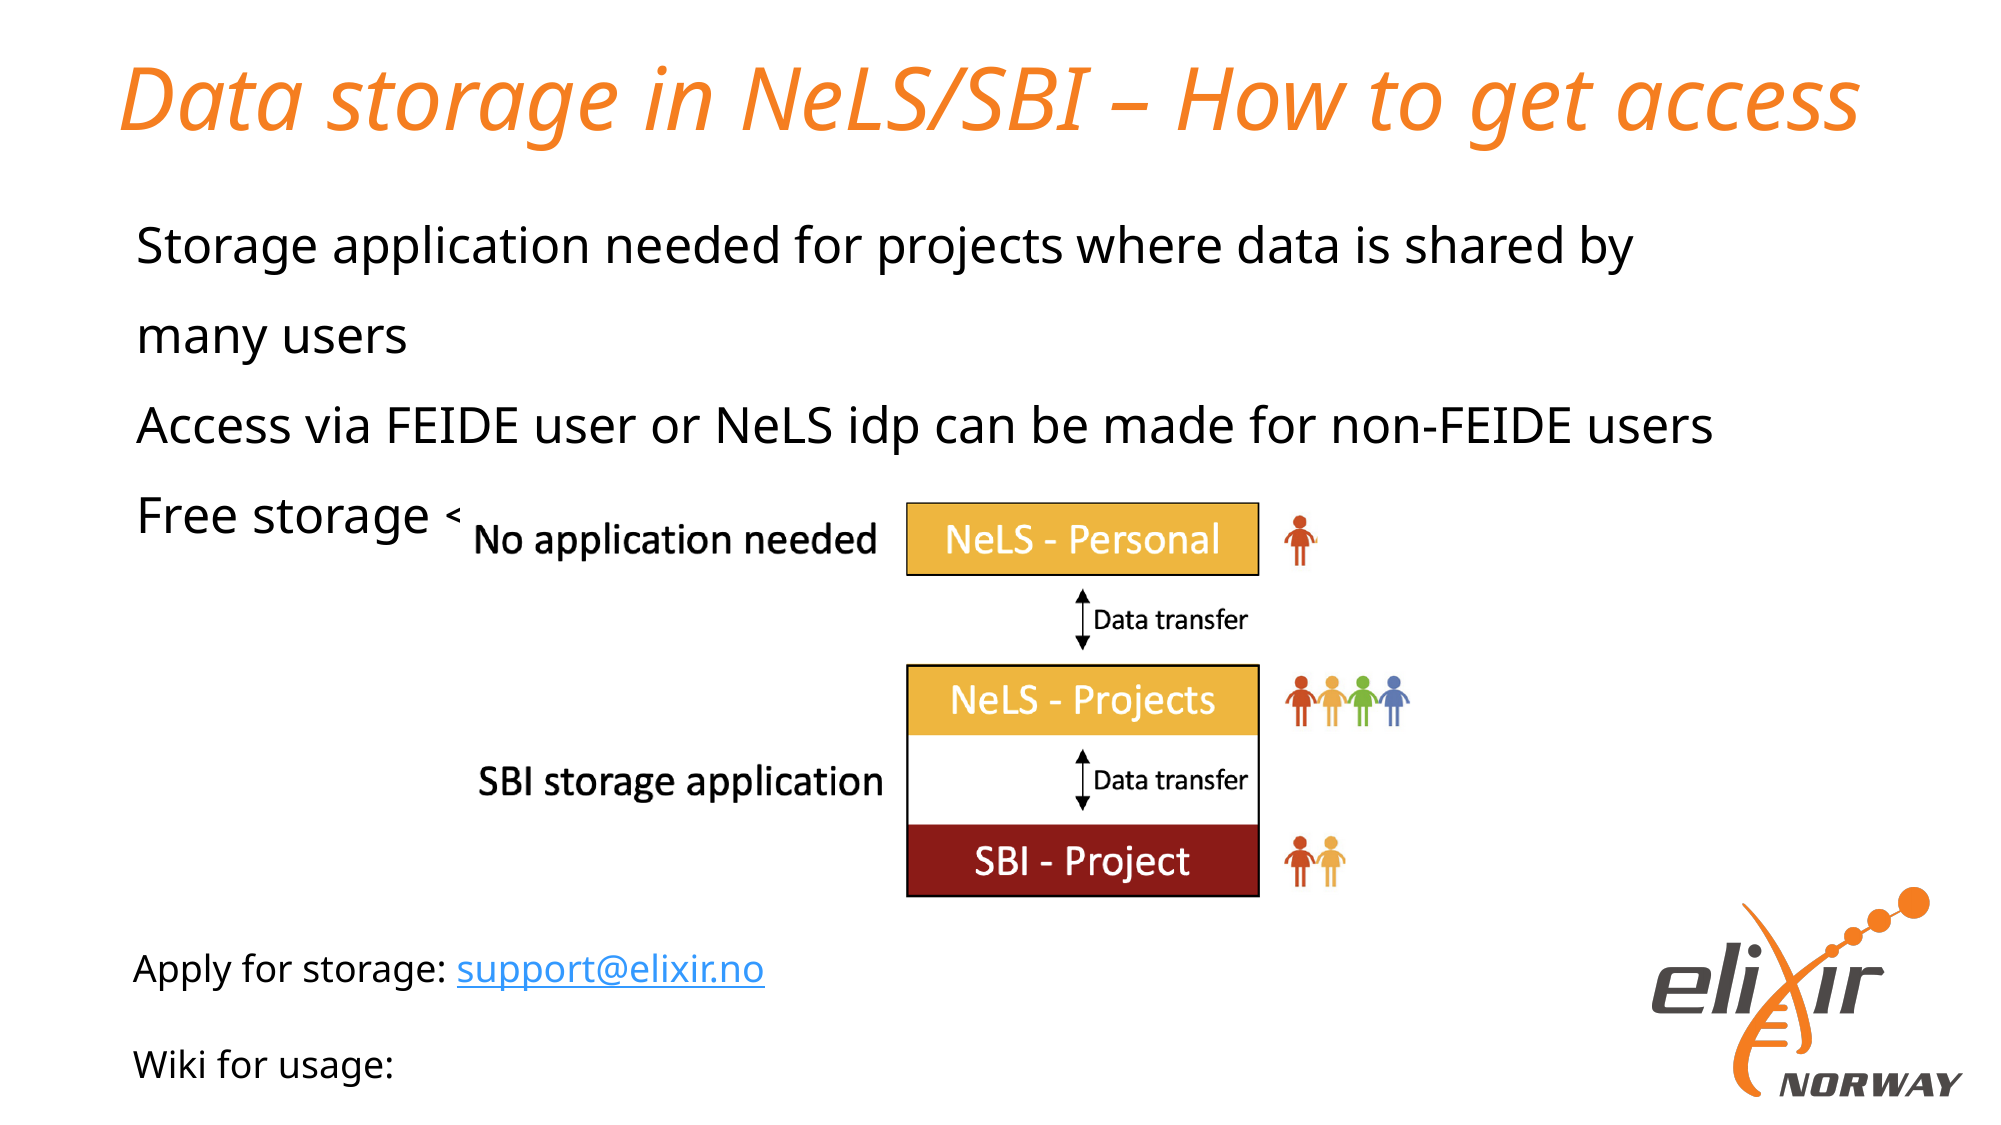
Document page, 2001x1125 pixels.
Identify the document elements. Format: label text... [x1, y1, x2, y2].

text_box Apply for storage: support@elixir.no Wiki for usage: https://nels-docs.readthedocs.io/en/latest/ [117, 886, 1051, 1125]
list Storage application needed for projects where data is shared by many users Access via FEIDE user or NeLS idp can be made for non-FEIDE users Free storage < 10 TB [117, 183, 1772, 898]
picture [460, 496, 1429, 898]
picture [1652, 887, 1963, 1097]
title Data storage in NeLS/SBI – How to get access [117, 54, 1902, 161]
